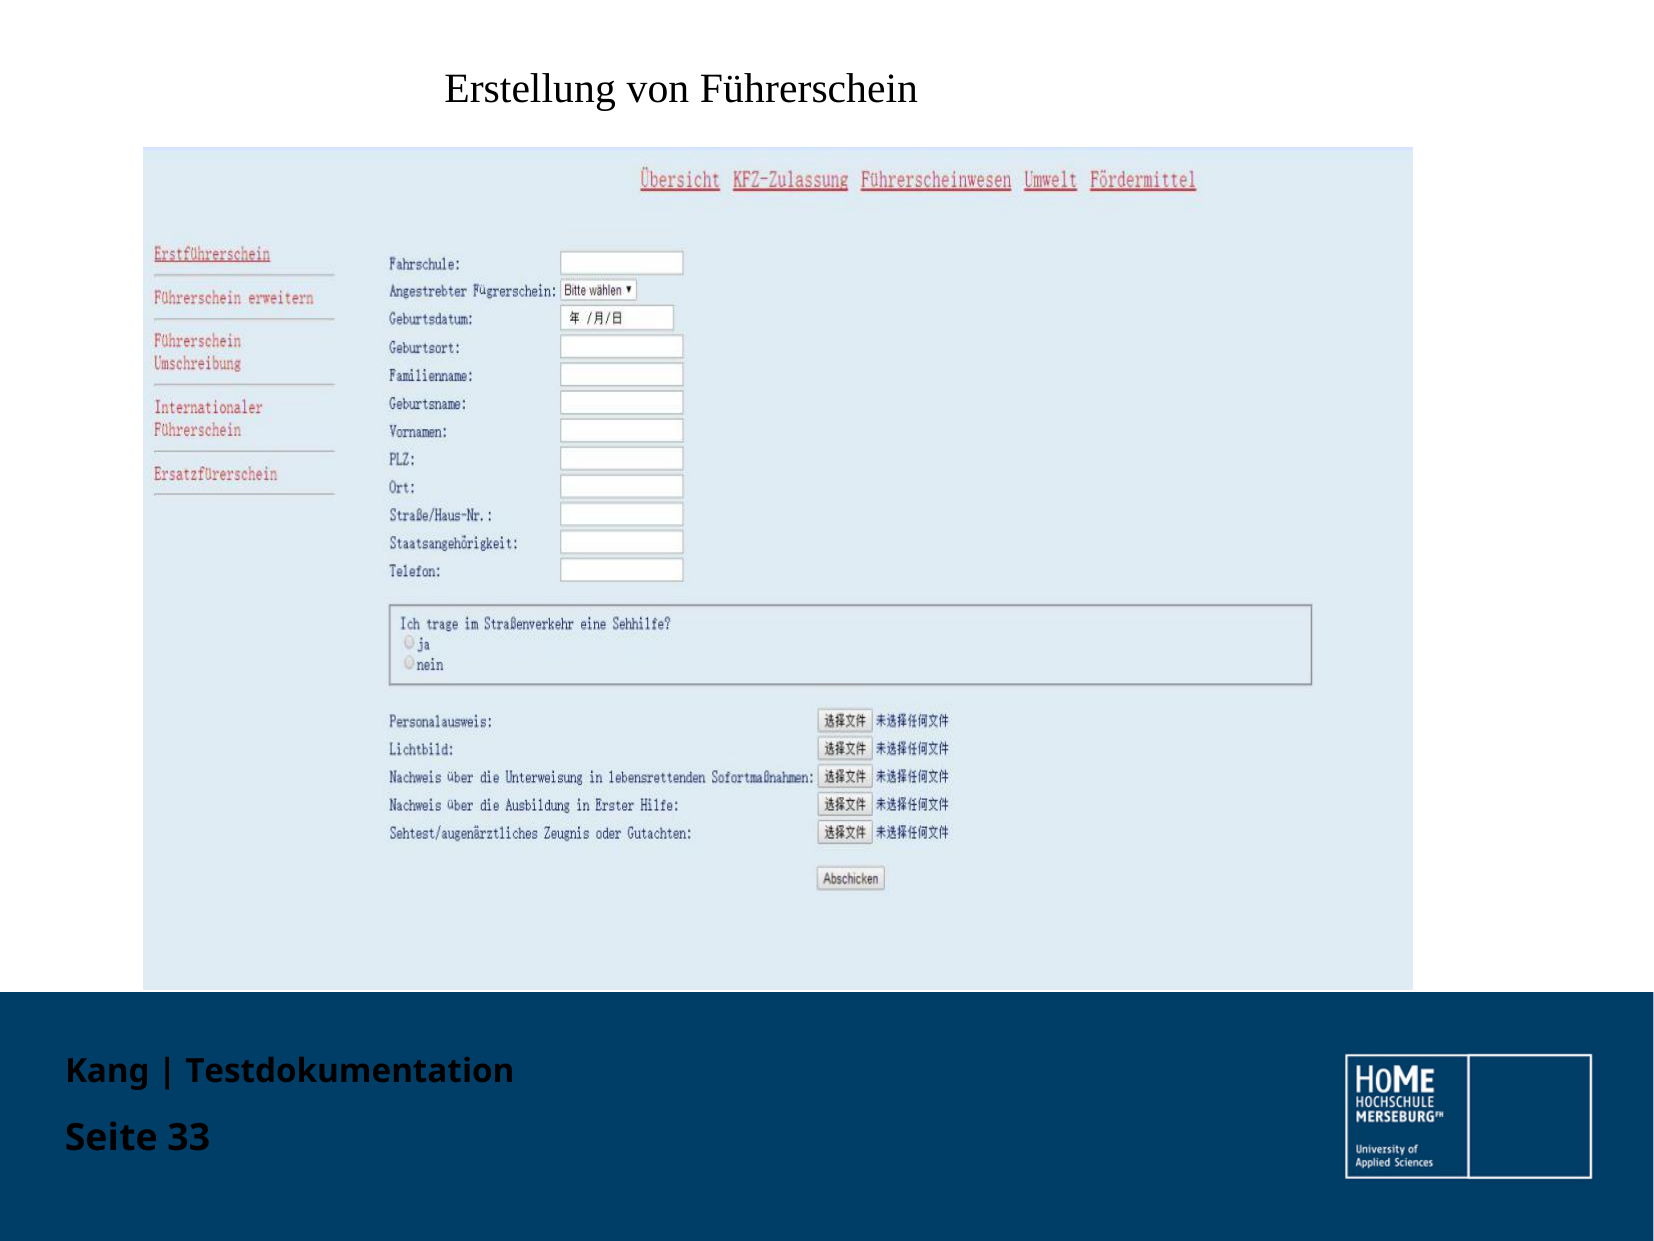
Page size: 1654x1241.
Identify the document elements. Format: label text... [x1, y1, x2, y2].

text_box Erstellung von Führerschein [429, 53, 1119, 118]
picture [143, 147, 1413, 990]
picture [0, 992, 1654, 1241]
